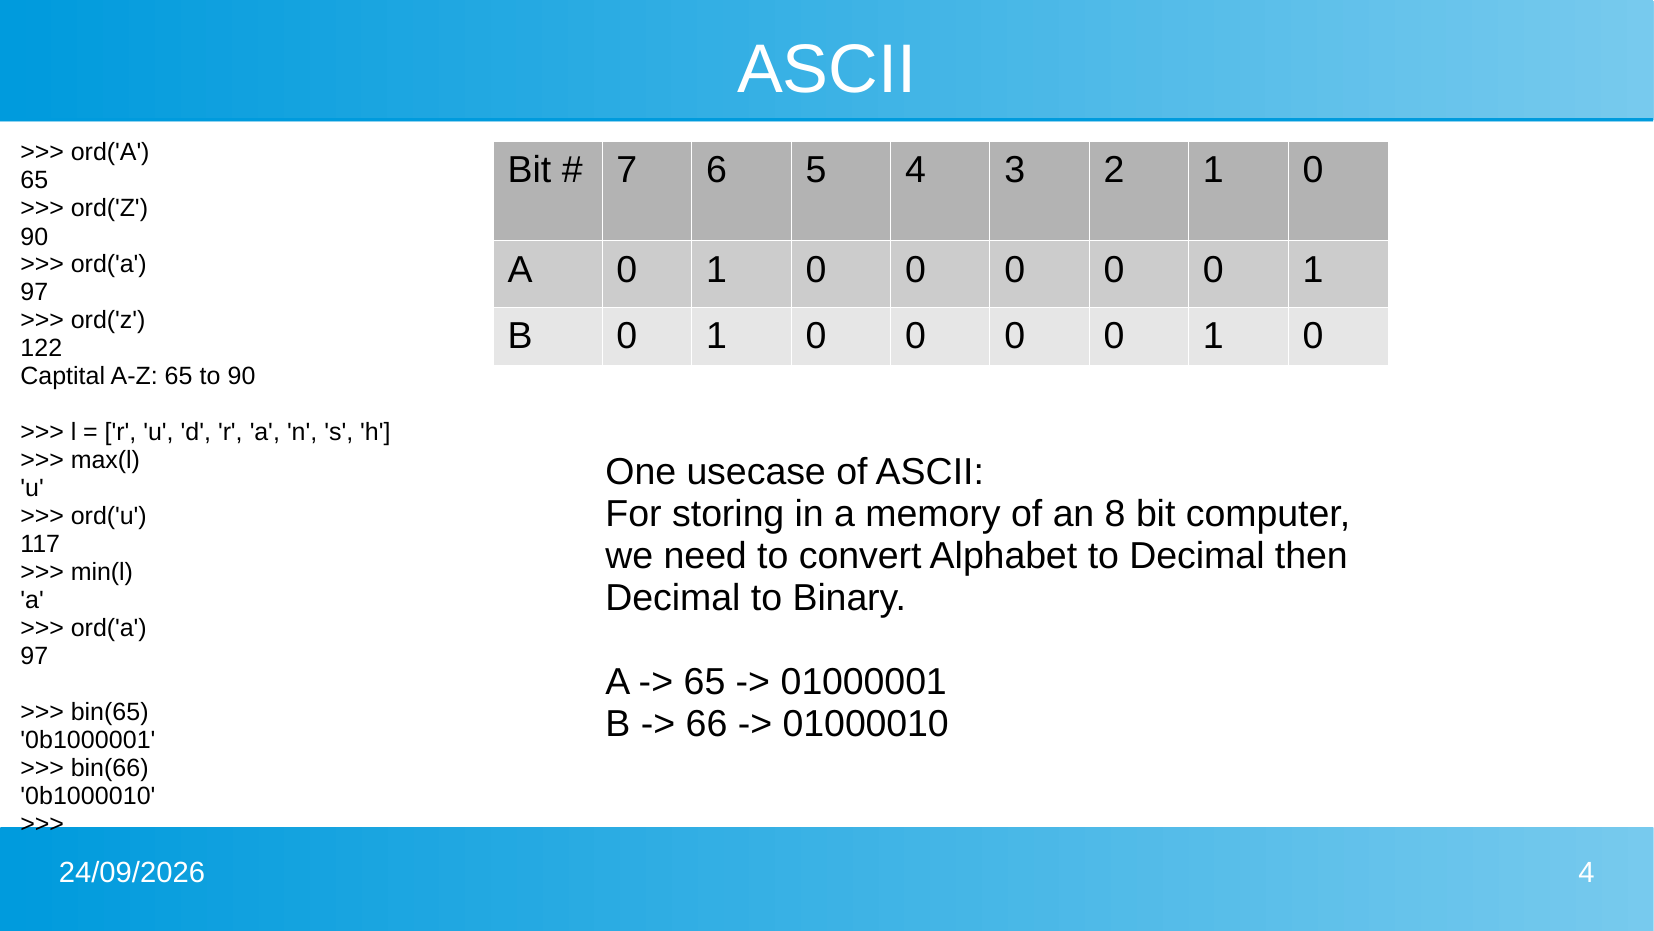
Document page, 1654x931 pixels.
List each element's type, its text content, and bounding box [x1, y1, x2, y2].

table_cell 0 [603, 241, 691, 307]
table_cell 0 [990, 241, 1089, 307]
table_cell 0 [603, 308, 691, 365]
table_cell 0 [1090, 241, 1188, 307]
table_header 7 [603, 142, 691, 240]
table_cell 0 [891, 308, 989, 365]
table_cell 1 [692, 241, 791, 307]
text_box >>> ord('A') 65 >>> ord('Z') 90 >>> ord('a') 97 >>> ord('z') 122 Captital A-Z: 65 to 90 >>> l = ['r', 'u', 'd', 'r', 'a', 'n', 's', 'h'] >>> max(l) 'u' >>> ord('u') 117 >>> min(l) 'a' >>> ord('a') 97 >>> bin(65) '0b1000001' >>> bin(66) '0b1000010' >>> [5, 130, 1347, 931]
table_header 3 [990, 142, 1089, 240]
table_cell 0 [1289, 308, 1388, 365]
table_cell 1 [1289, 241, 1388, 307]
table_cell B [494, 308, 602, 365]
table_header 1 [1189, 142, 1288, 240]
table_cell 0 [990, 308, 1089, 365]
table_header 6 [692, 142, 791, 240]
table_cell 1 [1189, 308, 1288, 365]
table_cell 0 [1090, 308, 1188, 365]
table_cell 0 [1189, 241, 1288, 307]
table_cell 0 [891, 241, 989, 307]
table_cell 1 [692, 308, 791, 365]
text_box One usecase of ASCII: For storing in a memory of an 8 bit computer, we need to convert Alphabet to Decimal then Decimal to Binary. A -> 65 -> 01000001 B -> 66 -> 01000010 [590, 442, 1395, 752]
table_cell 0 [792, 308, 890, 365]
table_header 2 [1090, 142, 1188, 240]
table_header 4 [891, 142, 989, 240]
table_cell A [494, 241, 602, 307]
table_header 5 [792, 142, 890, 240]
table_header 0 [1289, 142, 1388, 240]
table_cell 0 [792, 241, 890, 307]
table_header Bit # [494, 142, 602, 240]
title ASCII [59, 29, 1595, 108]
